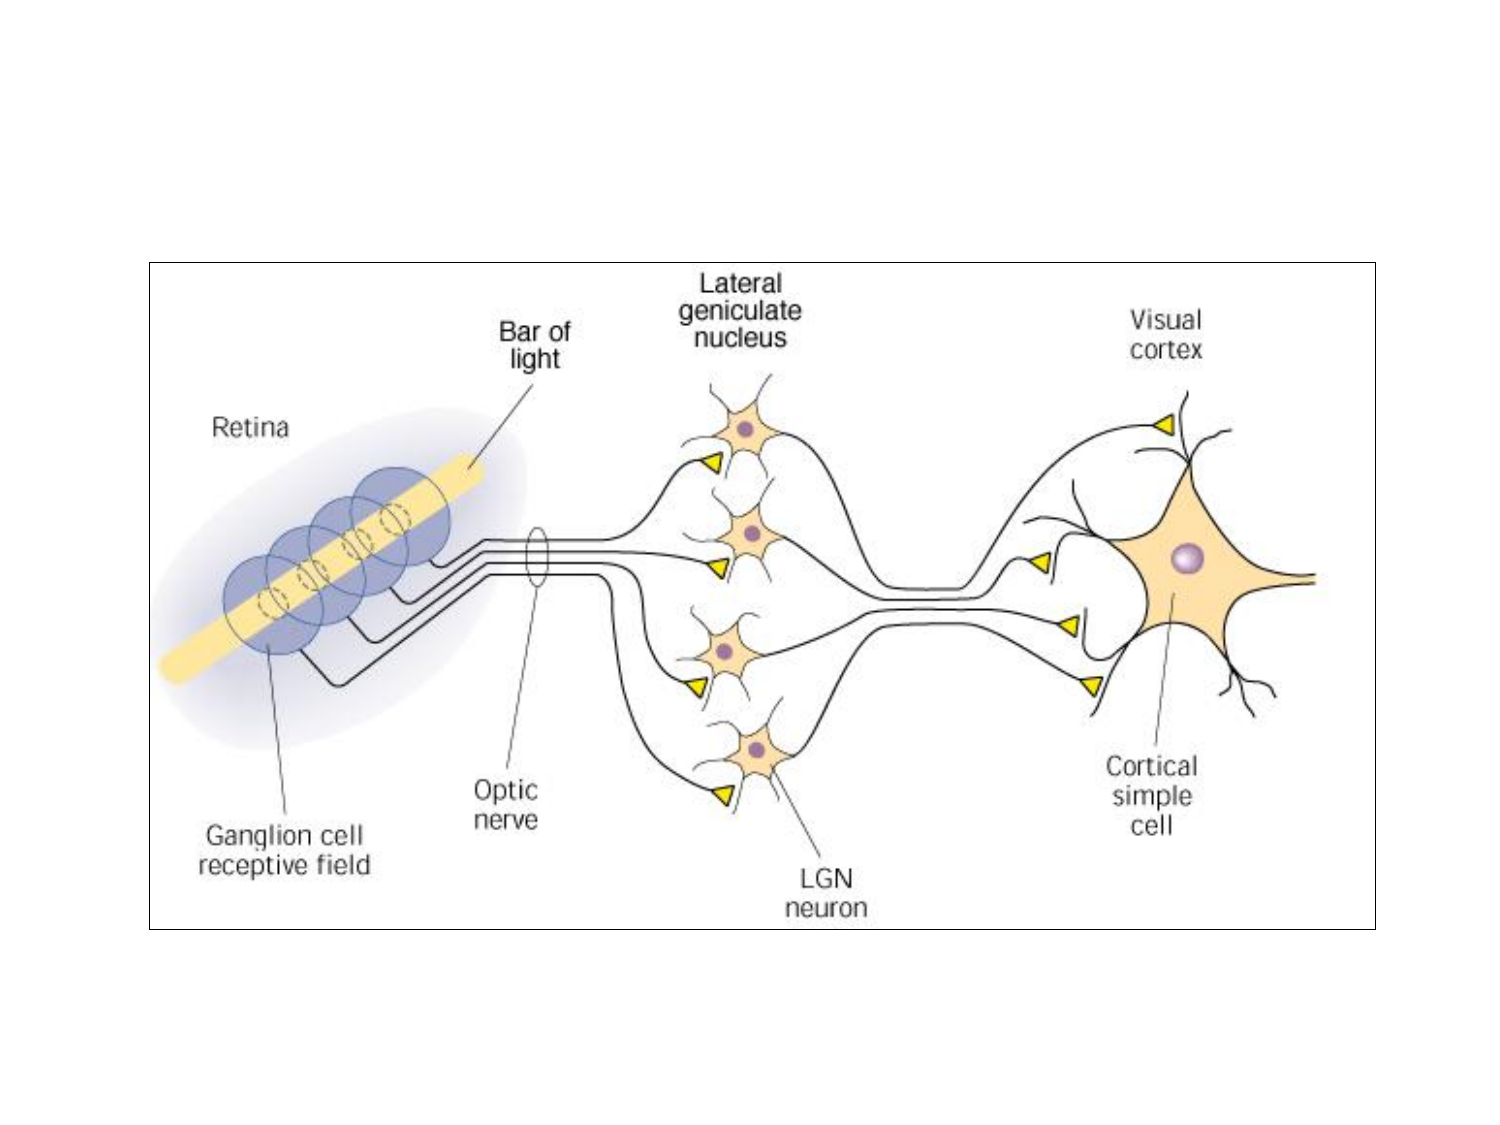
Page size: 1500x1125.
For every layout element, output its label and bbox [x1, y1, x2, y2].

picture [150, 262, 1375, 929]
